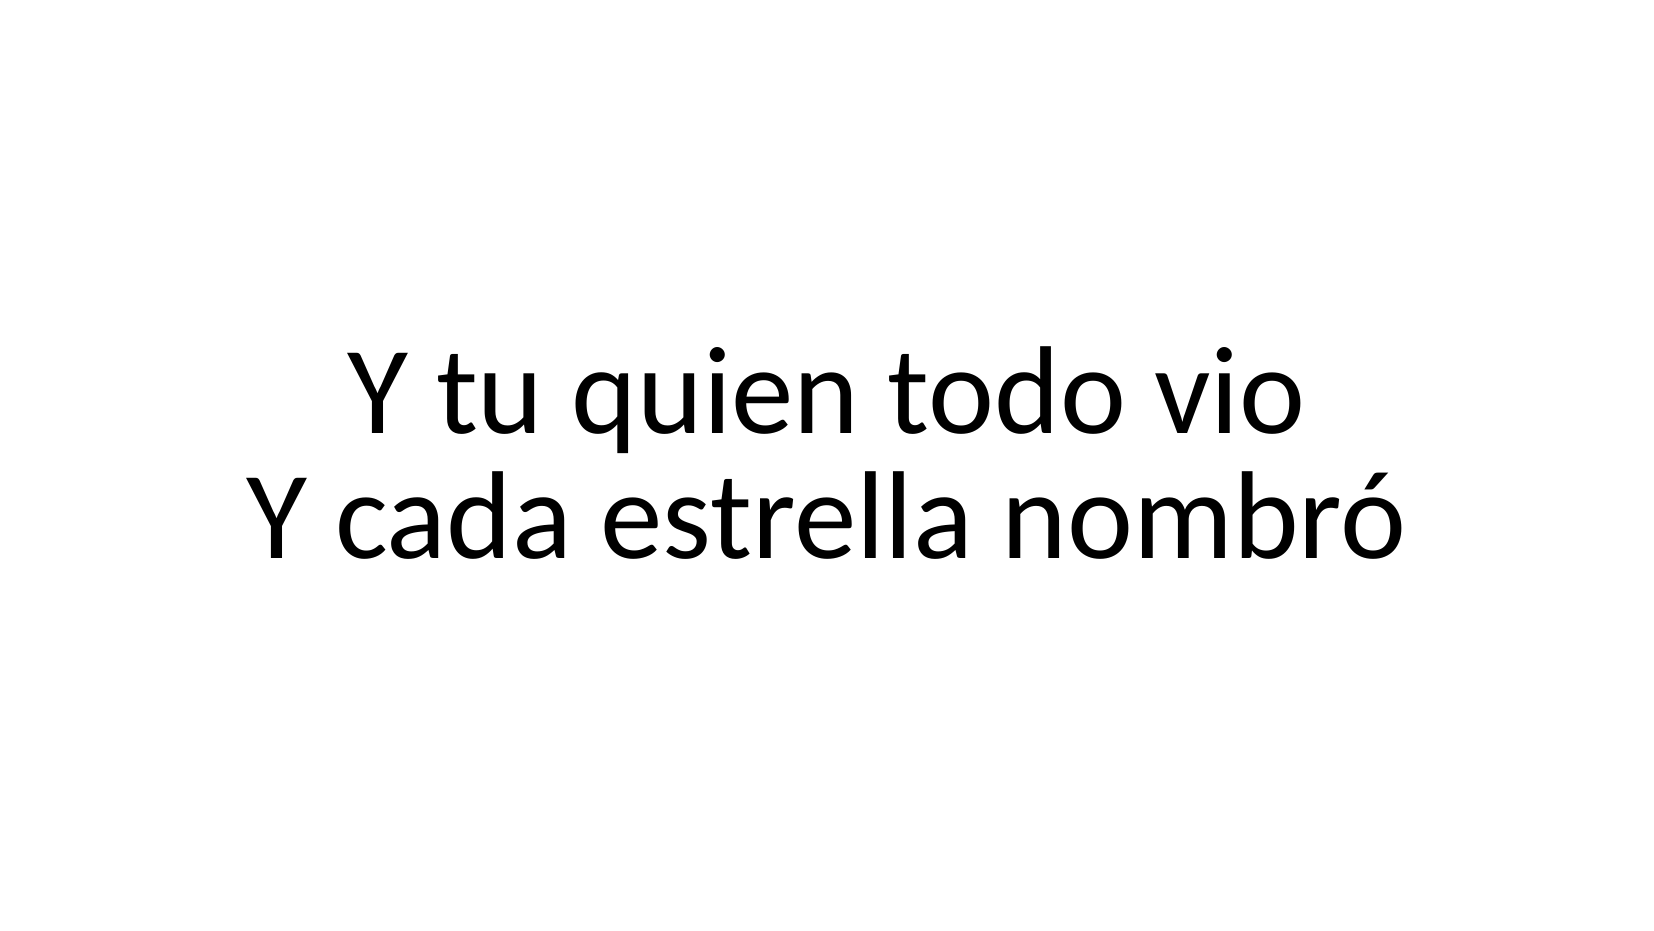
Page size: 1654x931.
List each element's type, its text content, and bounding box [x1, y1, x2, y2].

title Y tu quien todo vio Y cada estrella nombró [0, 0, 1654, 931]
